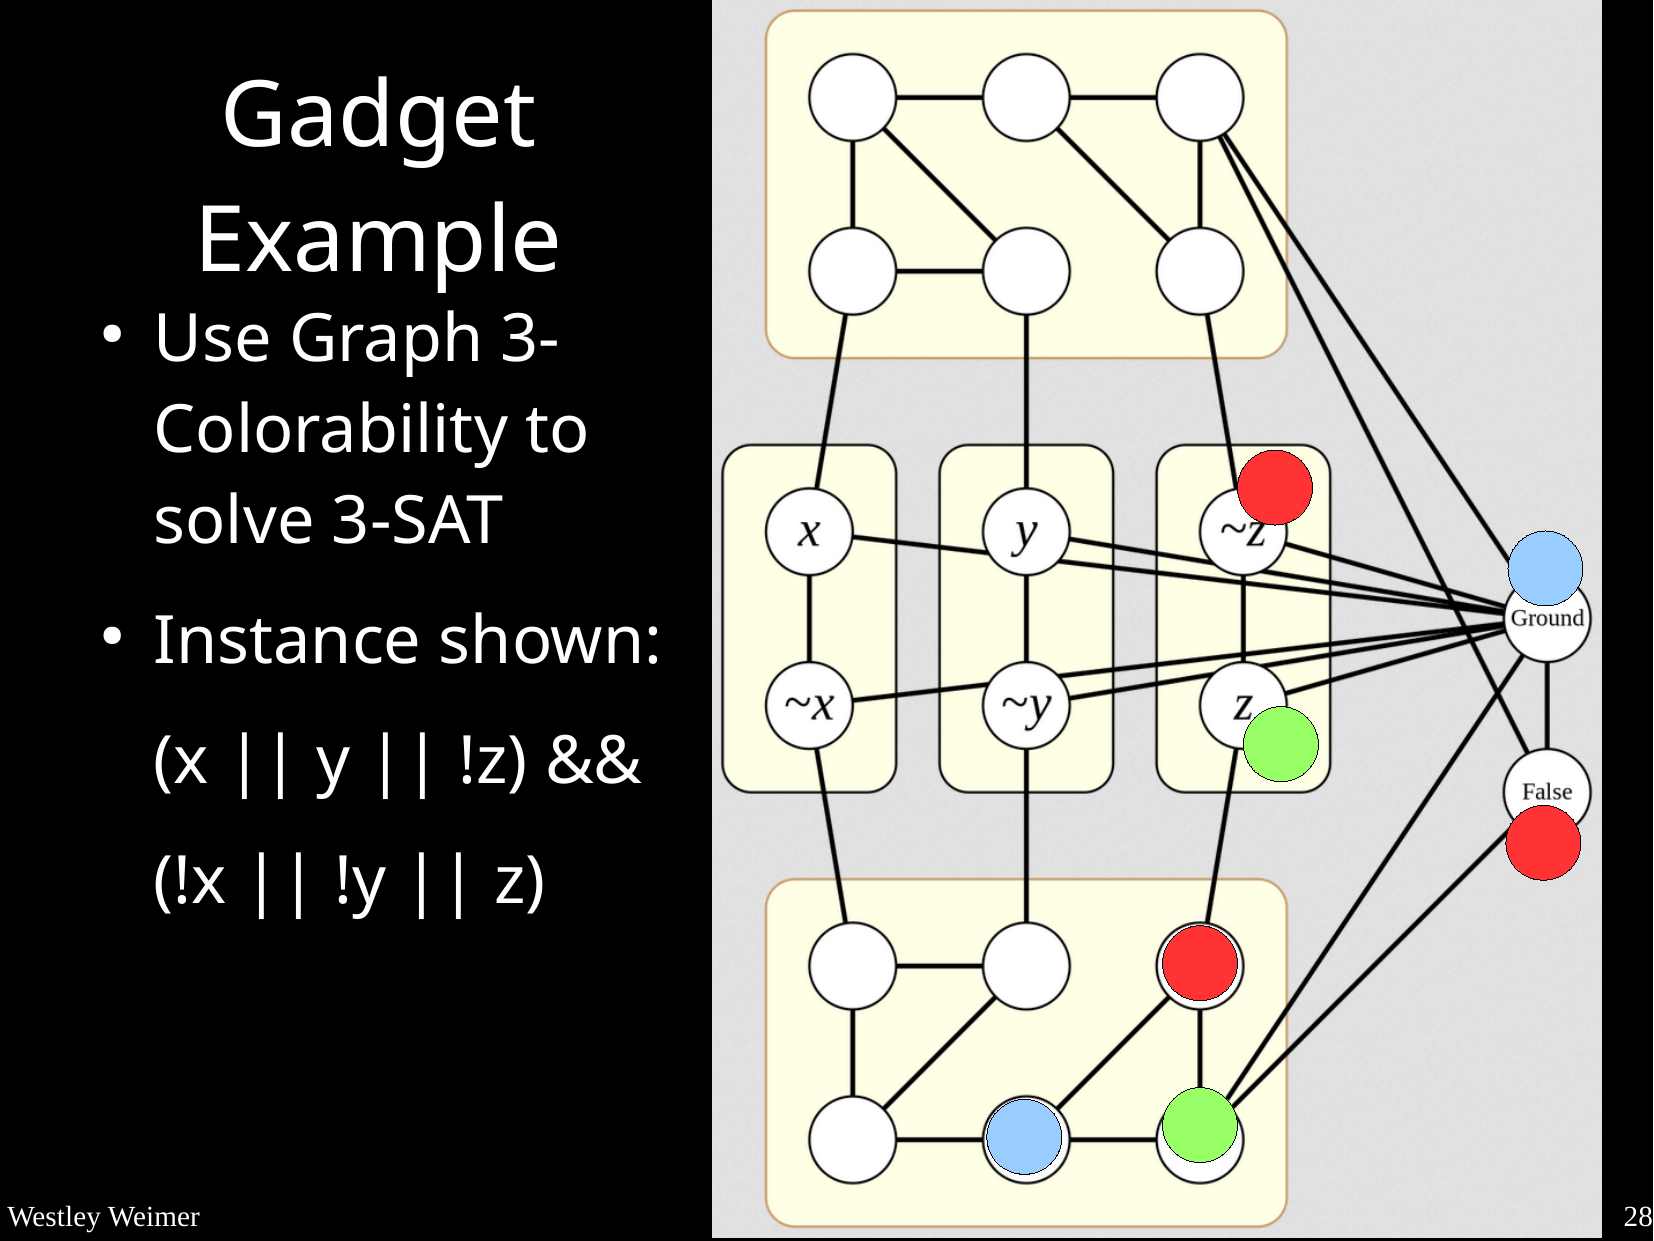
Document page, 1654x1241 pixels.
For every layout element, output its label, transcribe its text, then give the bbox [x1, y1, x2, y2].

title Gadget Example [82, 46, 676, 290]
text_box [1162, 925, 1238, 1001]
picture [712, 0, 1602, 1238]
text_box [1507, 530, 1583, 606]
text_box [1162, 1087, 1238, 1163]
list Use Graph 3-Colorability to solve 3-SAT Instance shown: (x || y || !z) && (!x || !y || z) [82, 290, 676, 1109]
text_box [1505, 805, 1581, 881]
text_box [1237, 450, 1313, 526]
text_box [1243, 706, 1319, 782]
text_box [986, 1099, 1062, 1175]
